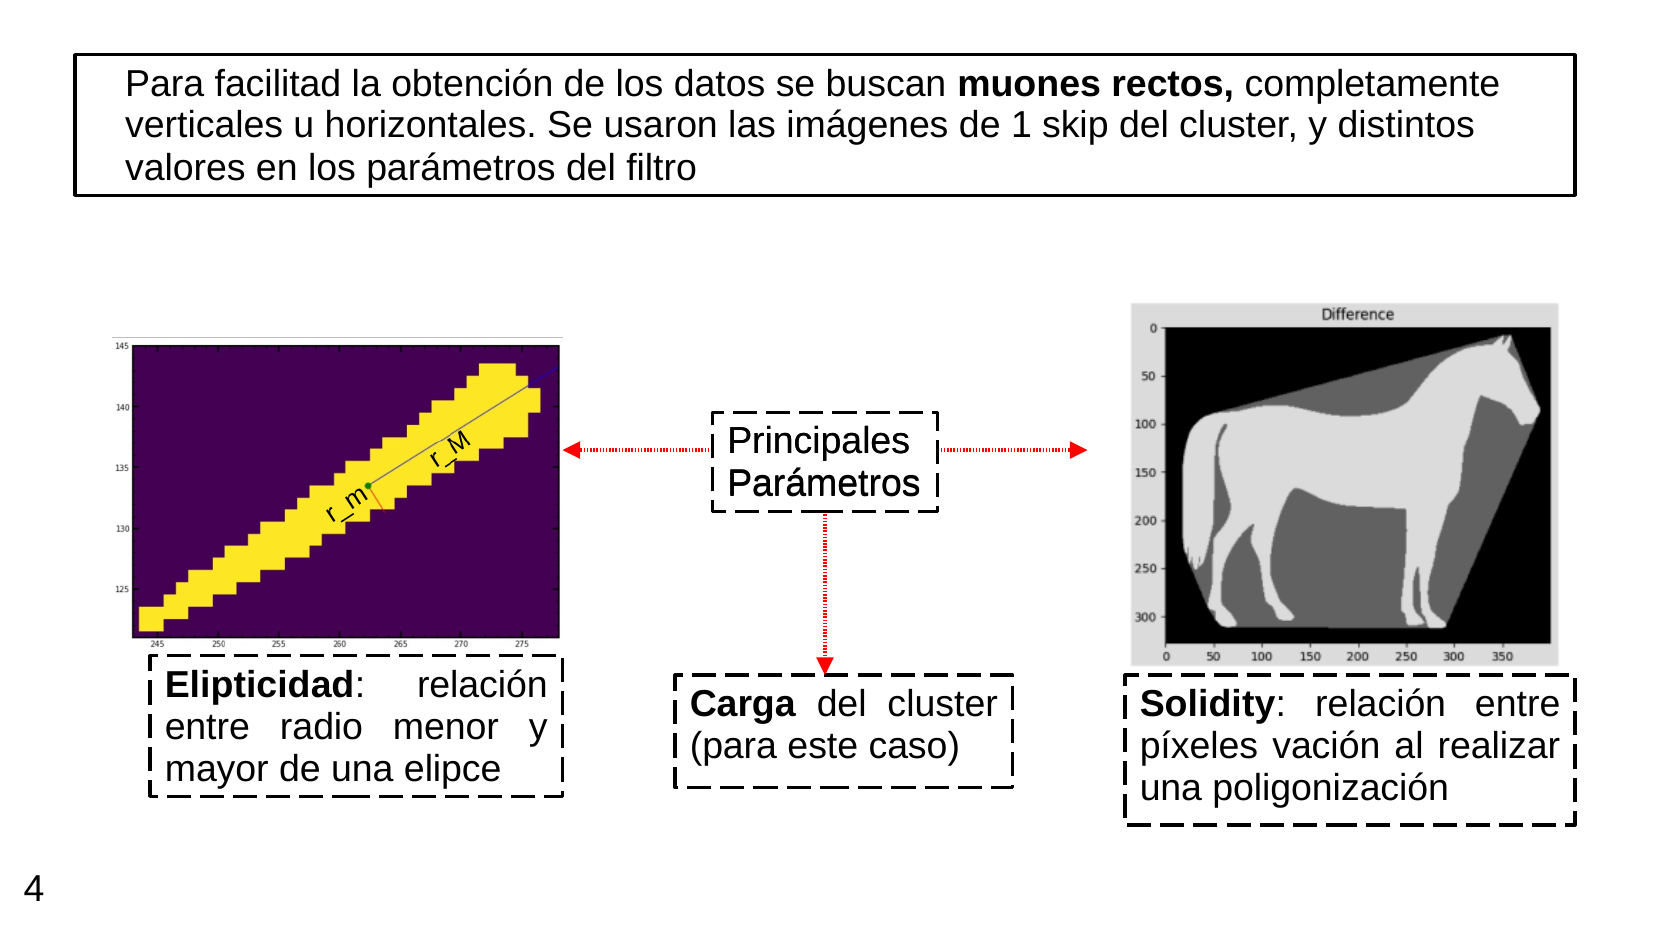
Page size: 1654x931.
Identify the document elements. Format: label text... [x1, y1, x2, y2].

text_box Carga del cluster (para este caso) [675, 675, 1013, 788]
text_box Para facilitad la obtención de los datos se buscan muones rectos, completamente verticales u horizontales. Se usaron las imágenes de 1 skip del cluster, y distintos valores en los parámetros del filtro [75, 54, 1576, 196]
text_box <number> [8, 860, 638, 931]
picture [1125, 299, 1562, 675]
text_box Principales Parámetros [712, 412, 938, 512]
text_box Solidity: relación entre píxeles vación al realizar una poligonización [1125, 675, 1576, 826]
text_box Elipticidad: relación entre radio menor y mayor de una elipce [150, 655, 563, 797]
picture [112, 337, 563, 650]
